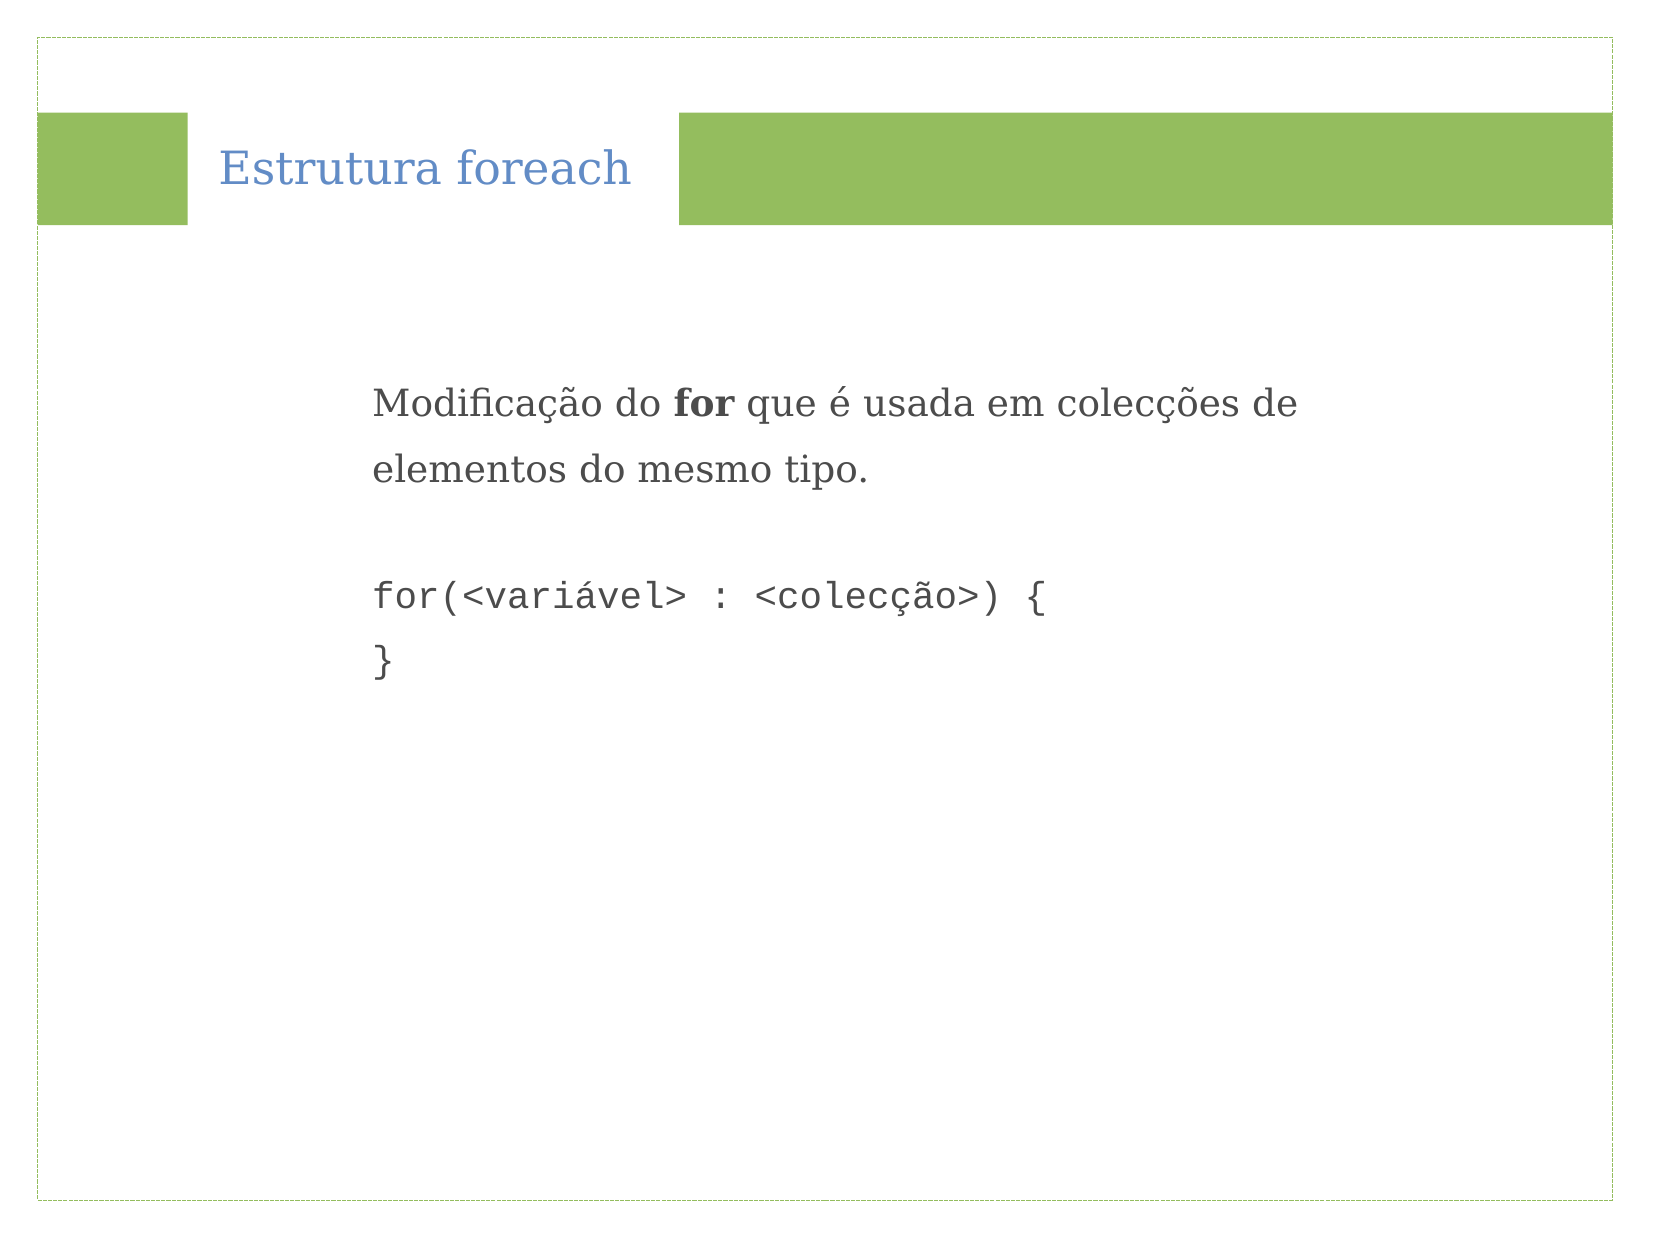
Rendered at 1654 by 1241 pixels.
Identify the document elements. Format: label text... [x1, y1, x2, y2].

text_box [679, 112, 1613, 226]
text_box Estrutura foreach [203, 134, 648, 203]
text_box Modificação do for que é usada em colecções de elementos do mesmo tipo. for(<variável> : <colecção>) { } [357, 352, 1445, 878]
text_box [37, 112, 188, 226]
